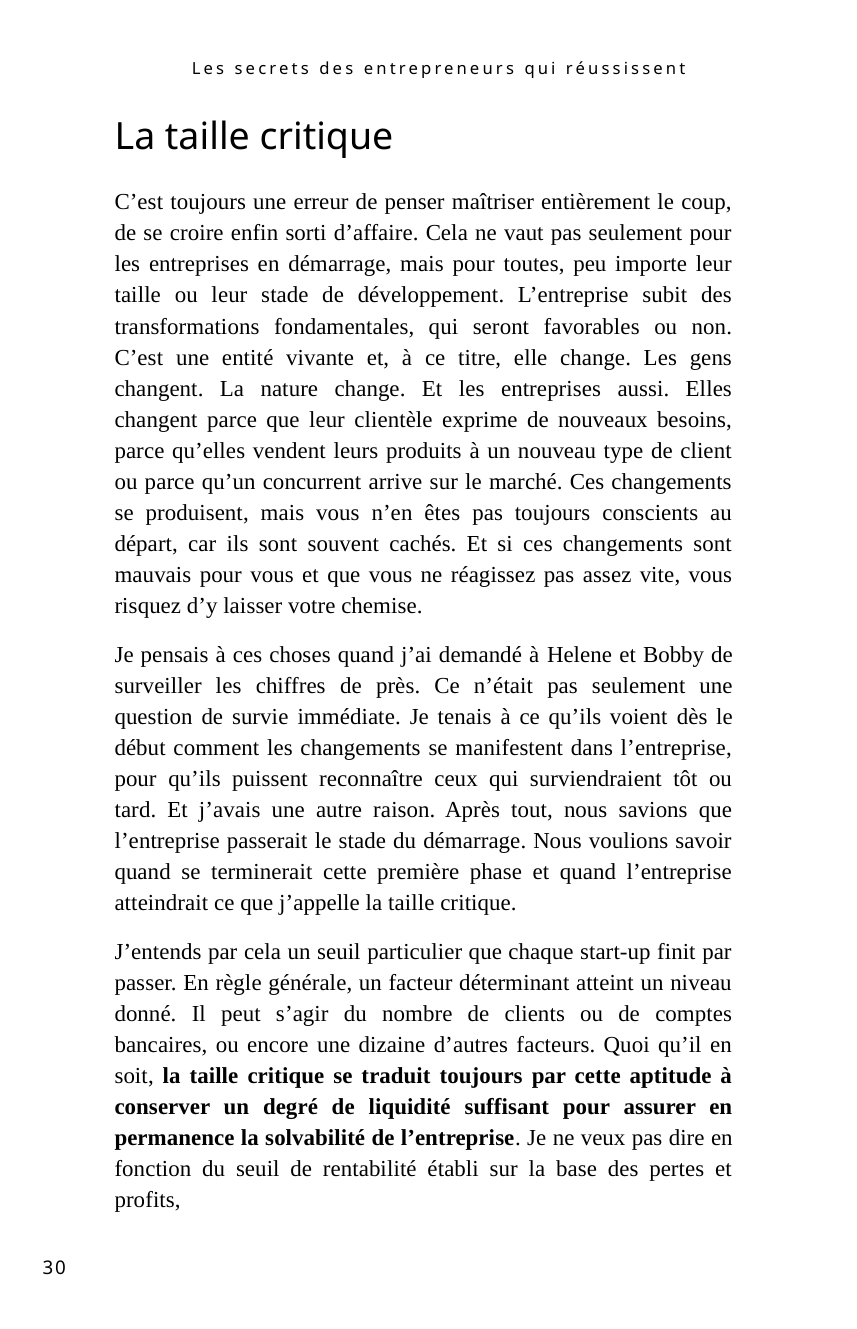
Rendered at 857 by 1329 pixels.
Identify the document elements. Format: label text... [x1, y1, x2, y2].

text_box 30 [42, 1256, 76, 1277]
text_box La taille critique C’est toujours une erreur de penser maîtriser entièrement le coup, de se croire enfin sorti d’affaire. Cela ne vaut pas seulement pour les entreprises en démarrage, mais pour toutes, peu importe leur taille ou leur stade de développement. L’entreprise subit des transformations fondamentales, qui seront favorables ou non. C’est une entité vivante et, à ce titre, elle change. Les gens changent. La nature change. Et les entreprises aussi. Elles changent parce que leur clientèle exprime de nouveaux besoins, parce qu’elles vendent leurs produits à un nouveau type de client ou parce qu’un concurrent arrive sur le marché. Ces changements se produisent, mais vous n’en êtes pas toujours conscients au départ, car ils sont souvent cachés. Et si ces changements sont mauvais pour vous et que vous ne réagissez pas assez vite, vous risquez d’y laisser votre chemise. Je pensais à ces choses quand j’ai demandé à Helene et Bobby de surveiller les chiffres de près. Ce n’était pas seulement une question de survie immédiate. Je tenais à ce qu’ils voient dès le début comment les changements se manifestent dans l’entreprise, pour qu’ils puissent reconnaître ceux qui surviendraient tôt ou tard. Et j’avais une autre raison. Après tout, nous savions que l’entreprise passerait le stade du démarrage. Nous voulions savoir quand se terminerait cette première phase et quand l’entreprise atteindrait ce que j’appelle la taille critique. J’entends par cela un seuil particulier que chaque start-up finit par passer. En règle générale, un facteur déterminant atteint un niveau donné. Il peut s’agir du nombre de clients ou de comptes bancaires, ou encore une dizaine d’autres facteurs. Quoi qu’il en soit, la taille critique se traduit toujours par cette aptitude à conserver un degré de liquidité suffisant pour assurer en permanence la solvabilité de l’entreprise. Je ne veux pas dire en fonction du seuil de rentabilité établi sur la base des pertes et profits, [115, 112, 734, 1220]
text_box Les secrets des entrepreneurs qui réussissent [192, 57, 654, 84]
